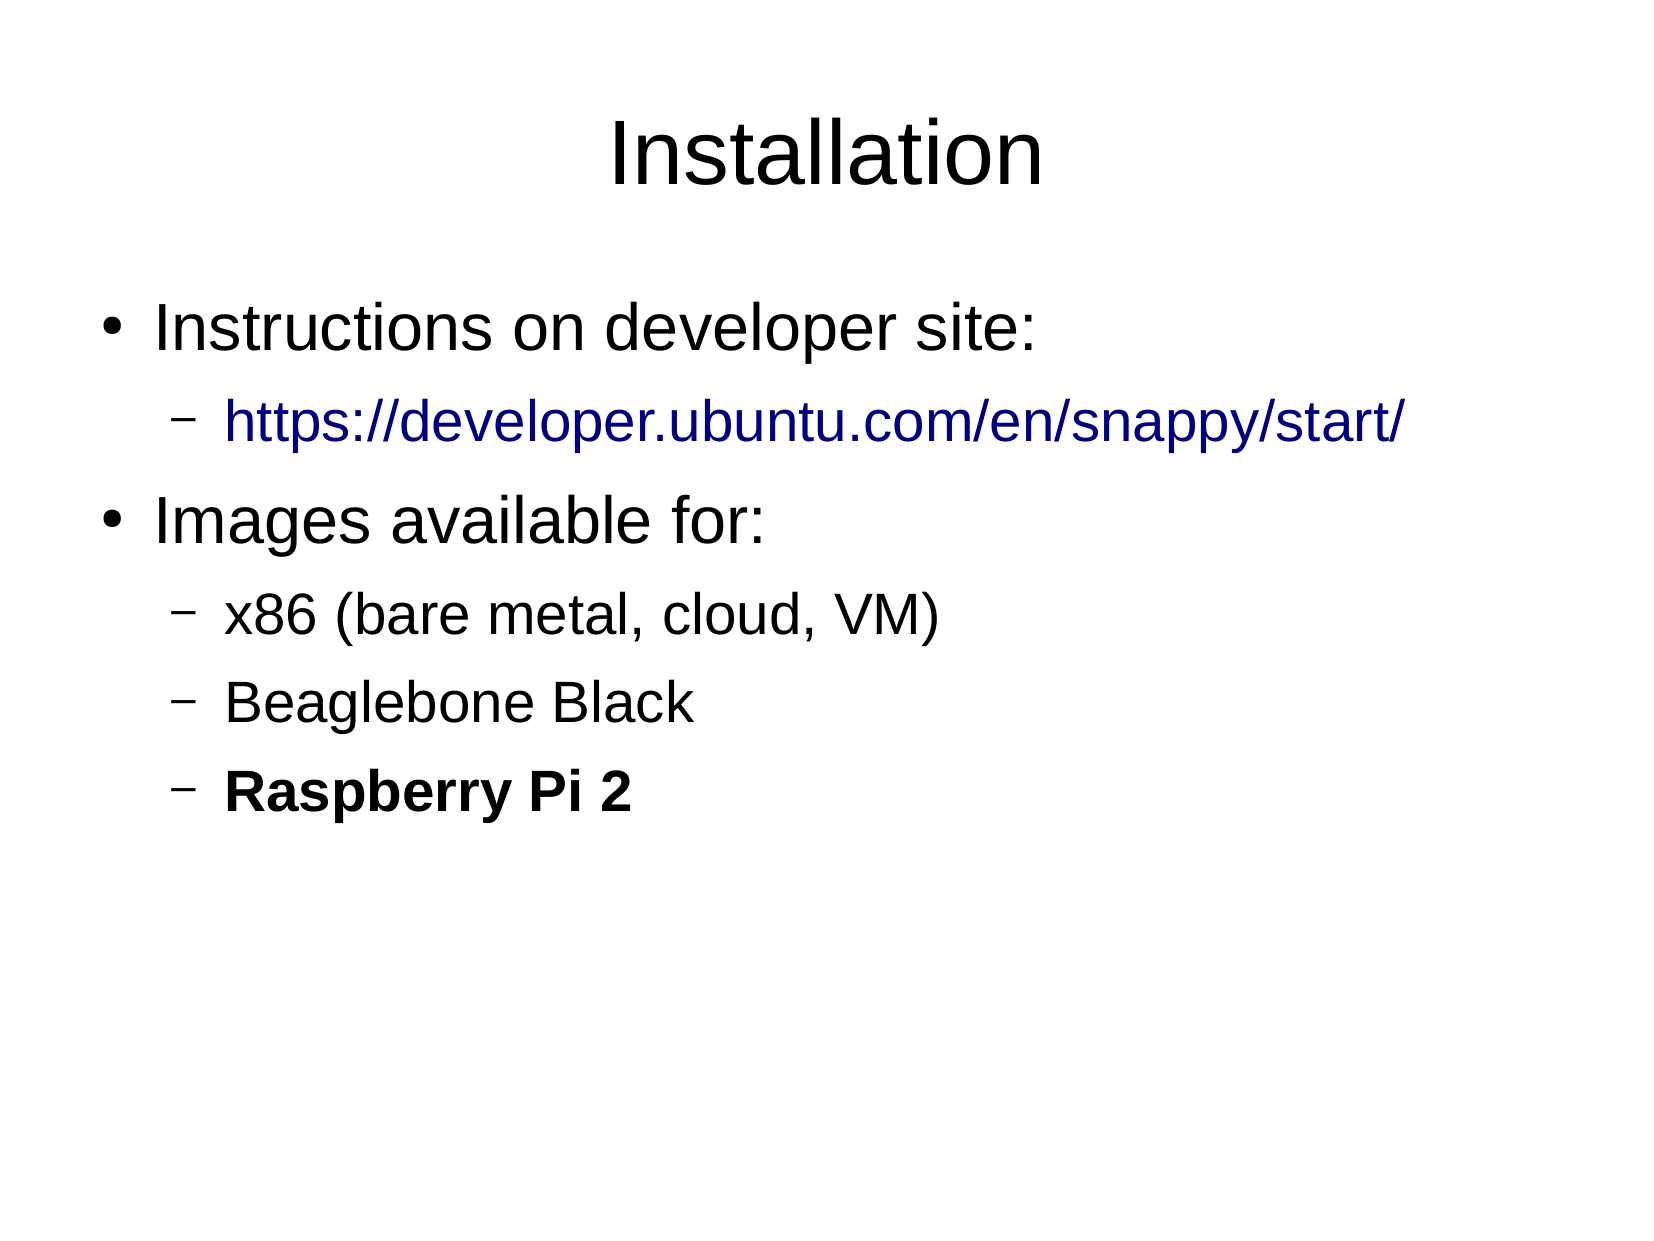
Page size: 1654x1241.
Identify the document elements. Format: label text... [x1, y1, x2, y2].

list Instructions on developer site: https://developer.ubuntu.com/en/snappy/start/ Images available for: x86 (bare metal, cloud, VM) Beaglebone Black Raspberry Pi 2 [82, 290, 1571, 1010]
title Installation [82, 49, 1571, 257]
